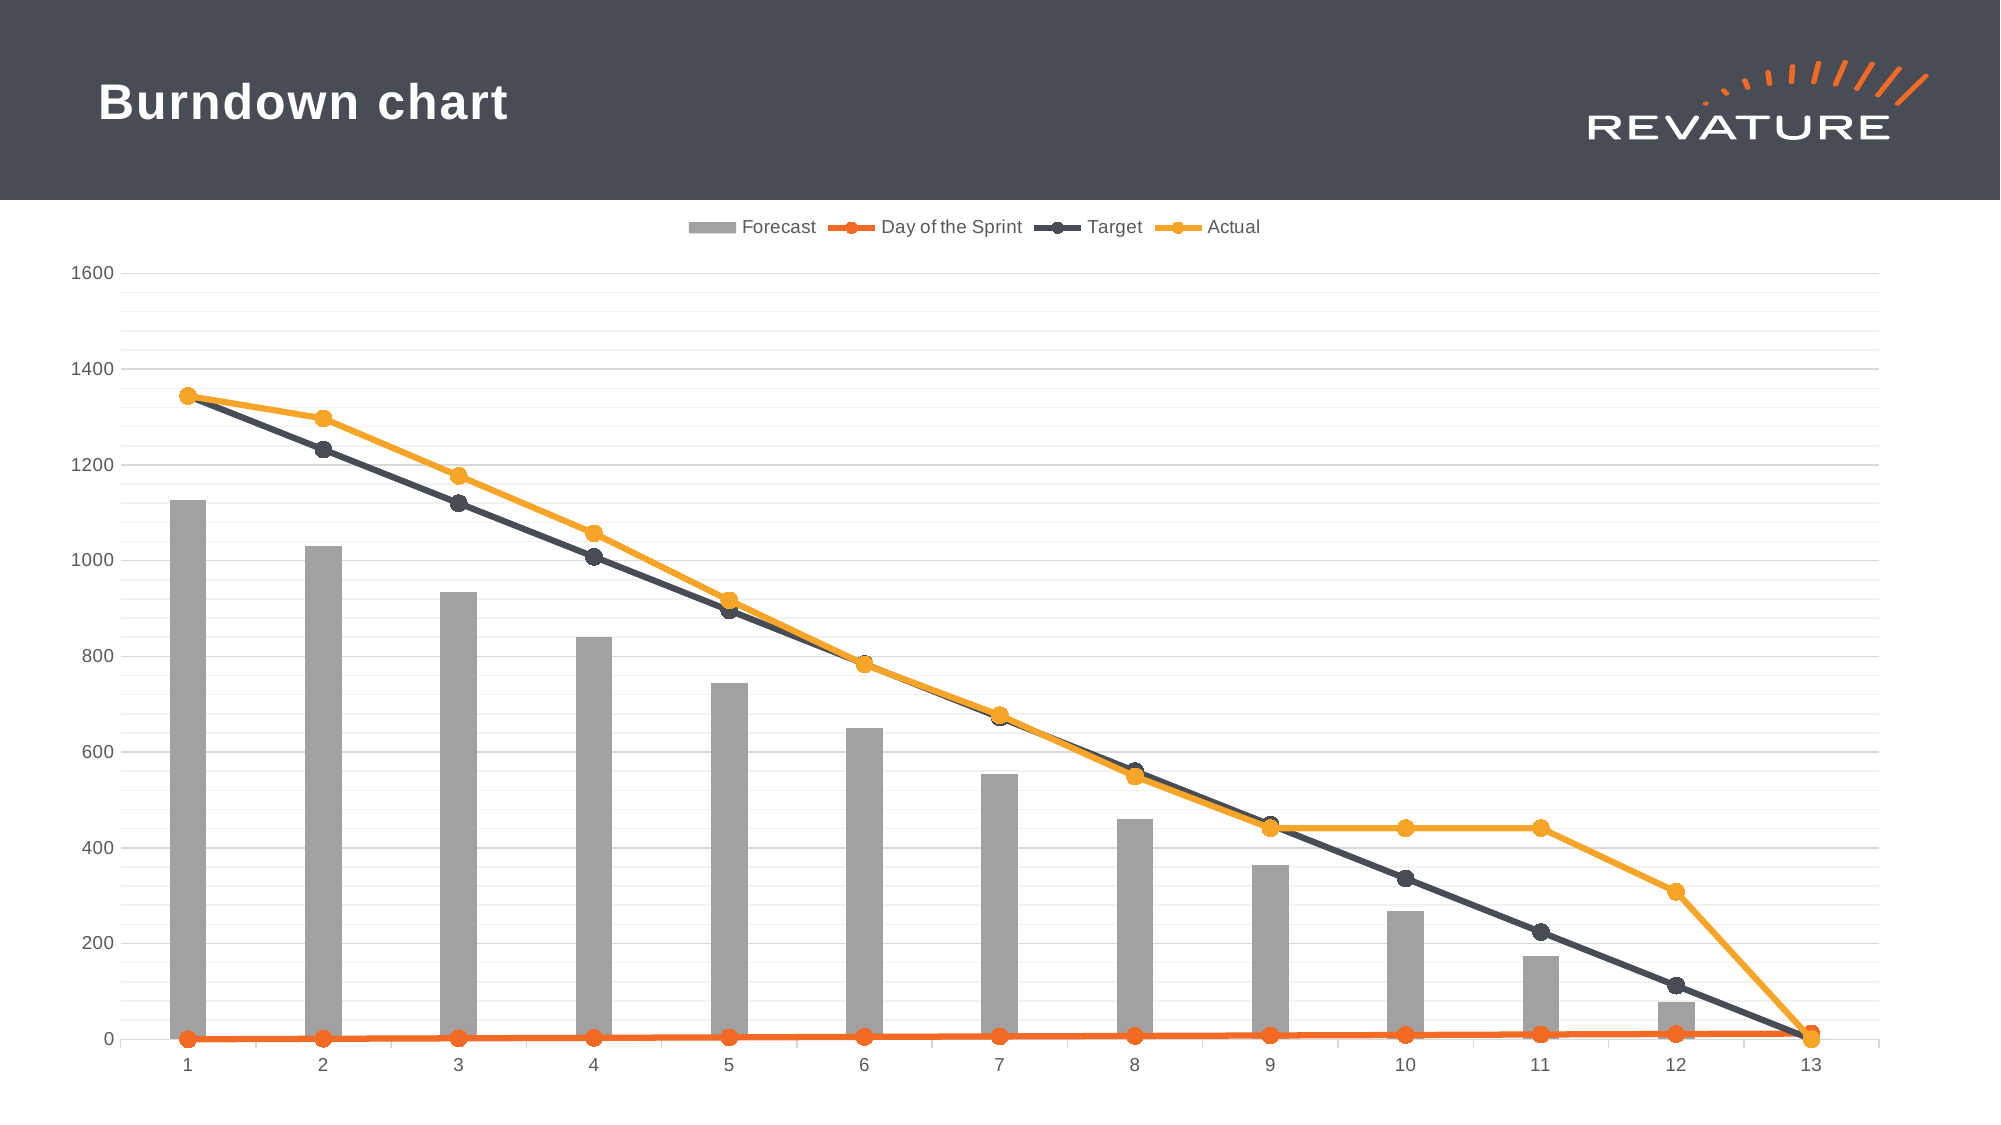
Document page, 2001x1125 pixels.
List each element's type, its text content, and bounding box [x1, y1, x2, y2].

chart [33, 200, 1917, 1094]
title Burndown chart [83, 0, 1445, 200]
